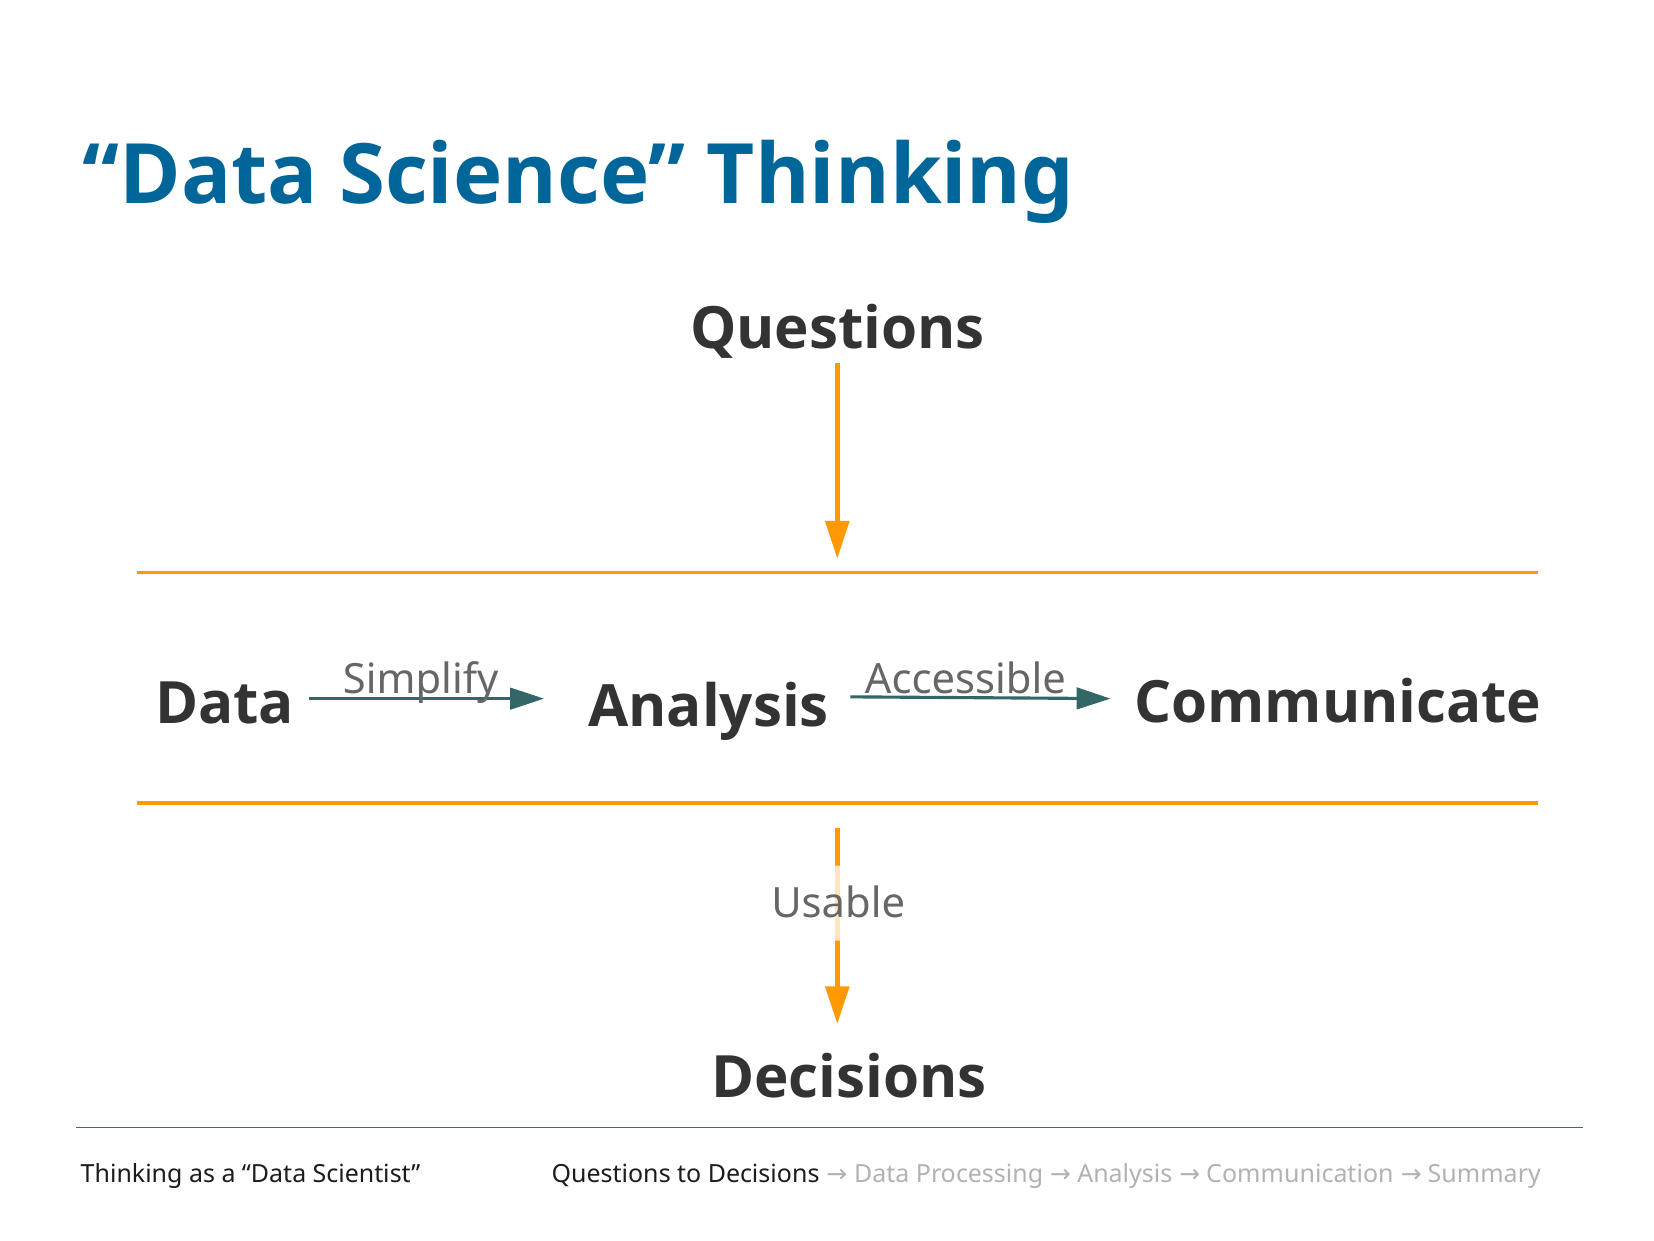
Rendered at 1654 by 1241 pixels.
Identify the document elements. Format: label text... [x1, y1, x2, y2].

text_box Thinking as a “Data Scientist” [65, 1148, 536, 1225]
text_box Questions [587, 279, 1088, 370]
text_box Questions to Decisions → Data Processing → Analysis → Communication → Summary [536, 1148, 1587, 1225]
text_box Decisions [591, 1028, 1107, 1114]
text_box Analysis [553, 657, 864, 740]
text_box Communicate [1093, 652, 1583, 804]
title “Data Science” Thinking [82, 72, 1571, 271]
text_box Accessible [838, 641, 1093, 705]
text_box Simplify [308, 641, 544, 717]
text_box Data [129, 653, 320, 737]
text_box Usable [720, 865, 956, 941]
